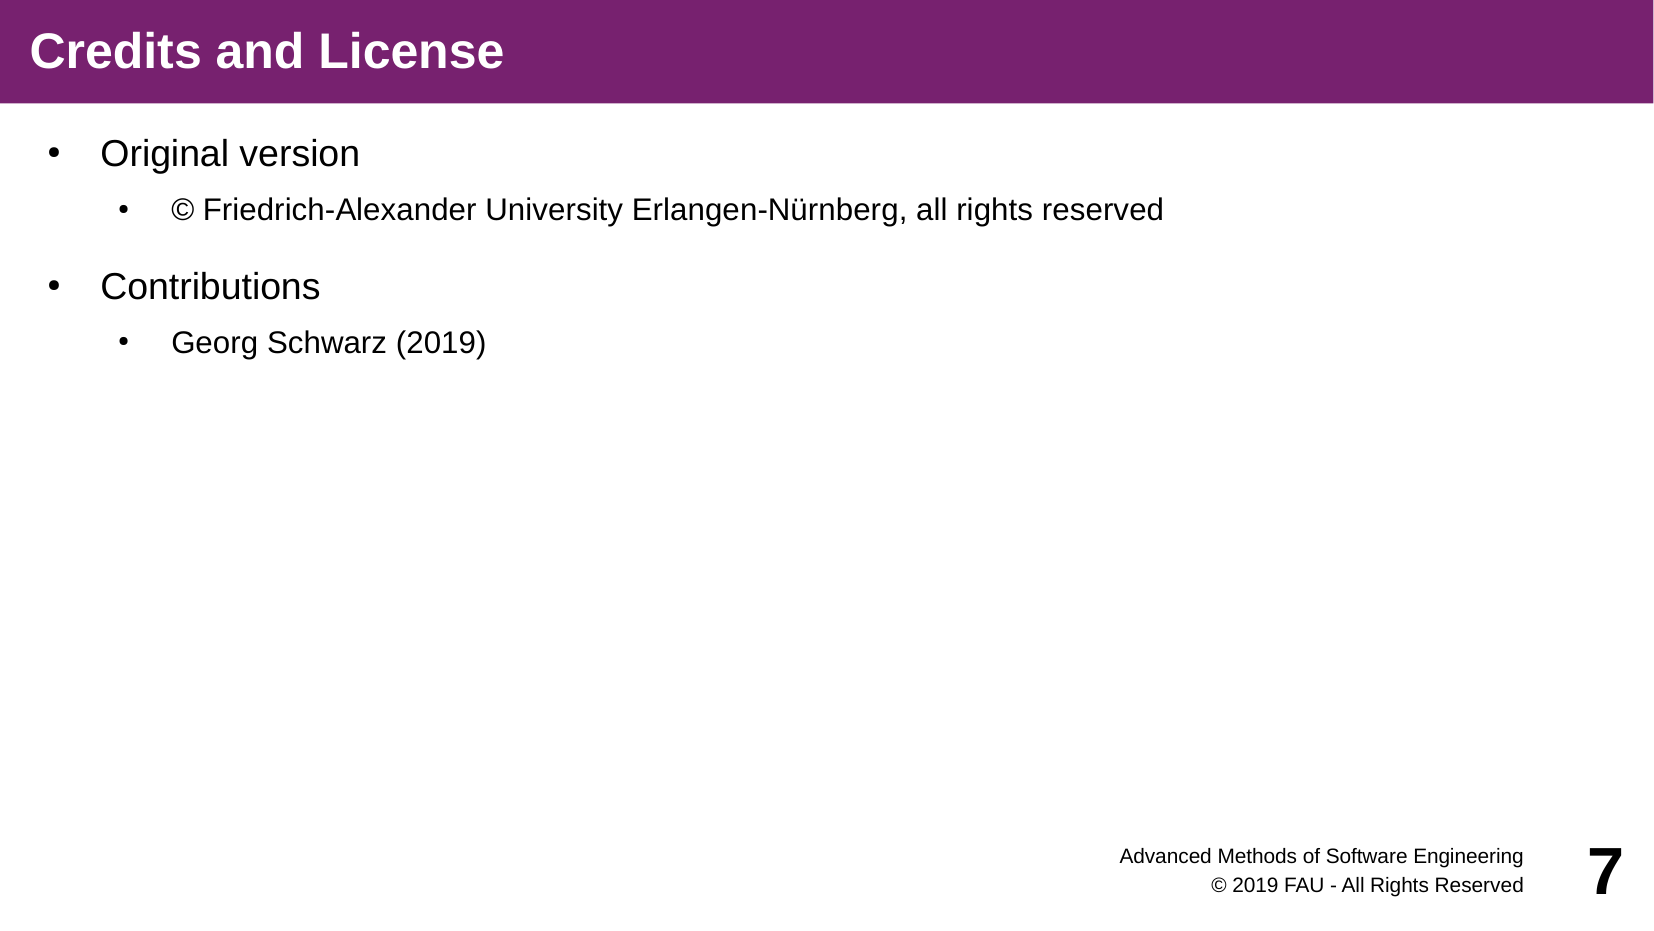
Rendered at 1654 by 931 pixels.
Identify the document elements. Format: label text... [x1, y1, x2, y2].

title Credits and License [0, 0, 1654, 104]
list Original version © Friedrich-Alexander University Erlangen-Nürnberg, all rights reserved Contributions Georg Schwarz (2019) [29, 132, 1625, 813]
